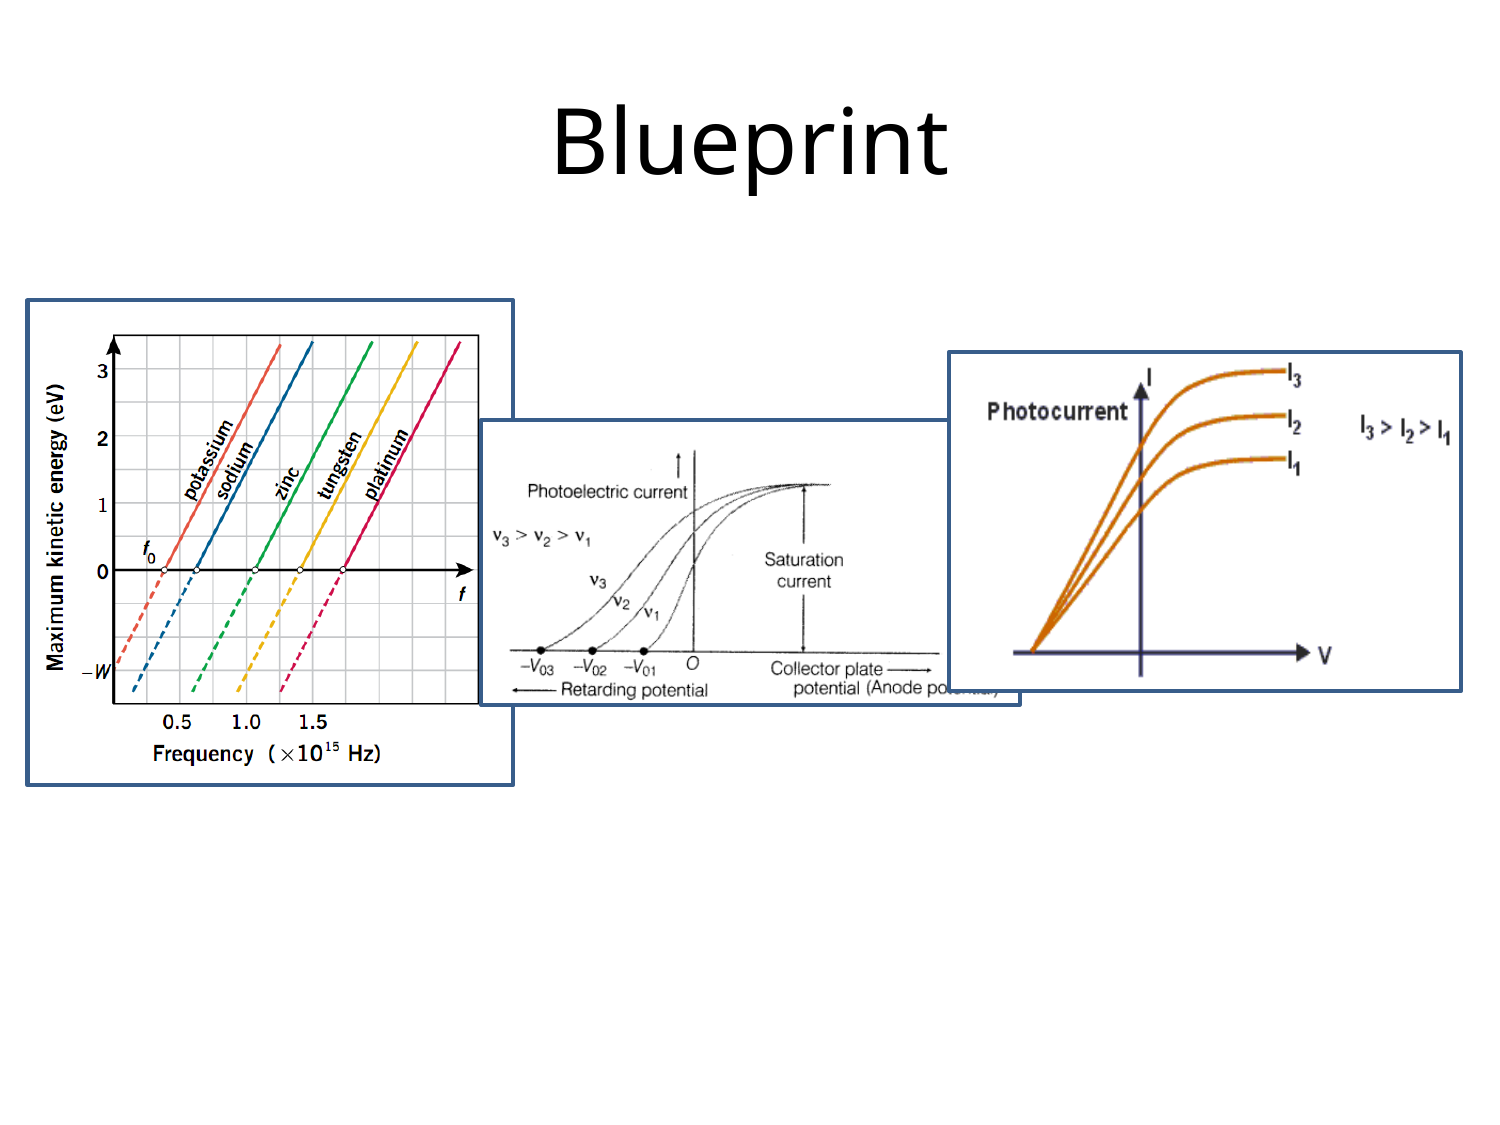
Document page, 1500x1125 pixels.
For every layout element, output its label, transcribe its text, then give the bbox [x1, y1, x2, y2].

picture [29, 302, 511, 784]
picture [950, 354, 1459, 690]
title Blueprint [75, 44, 1426, 233]
picture [483, 422, 1018, 703]
